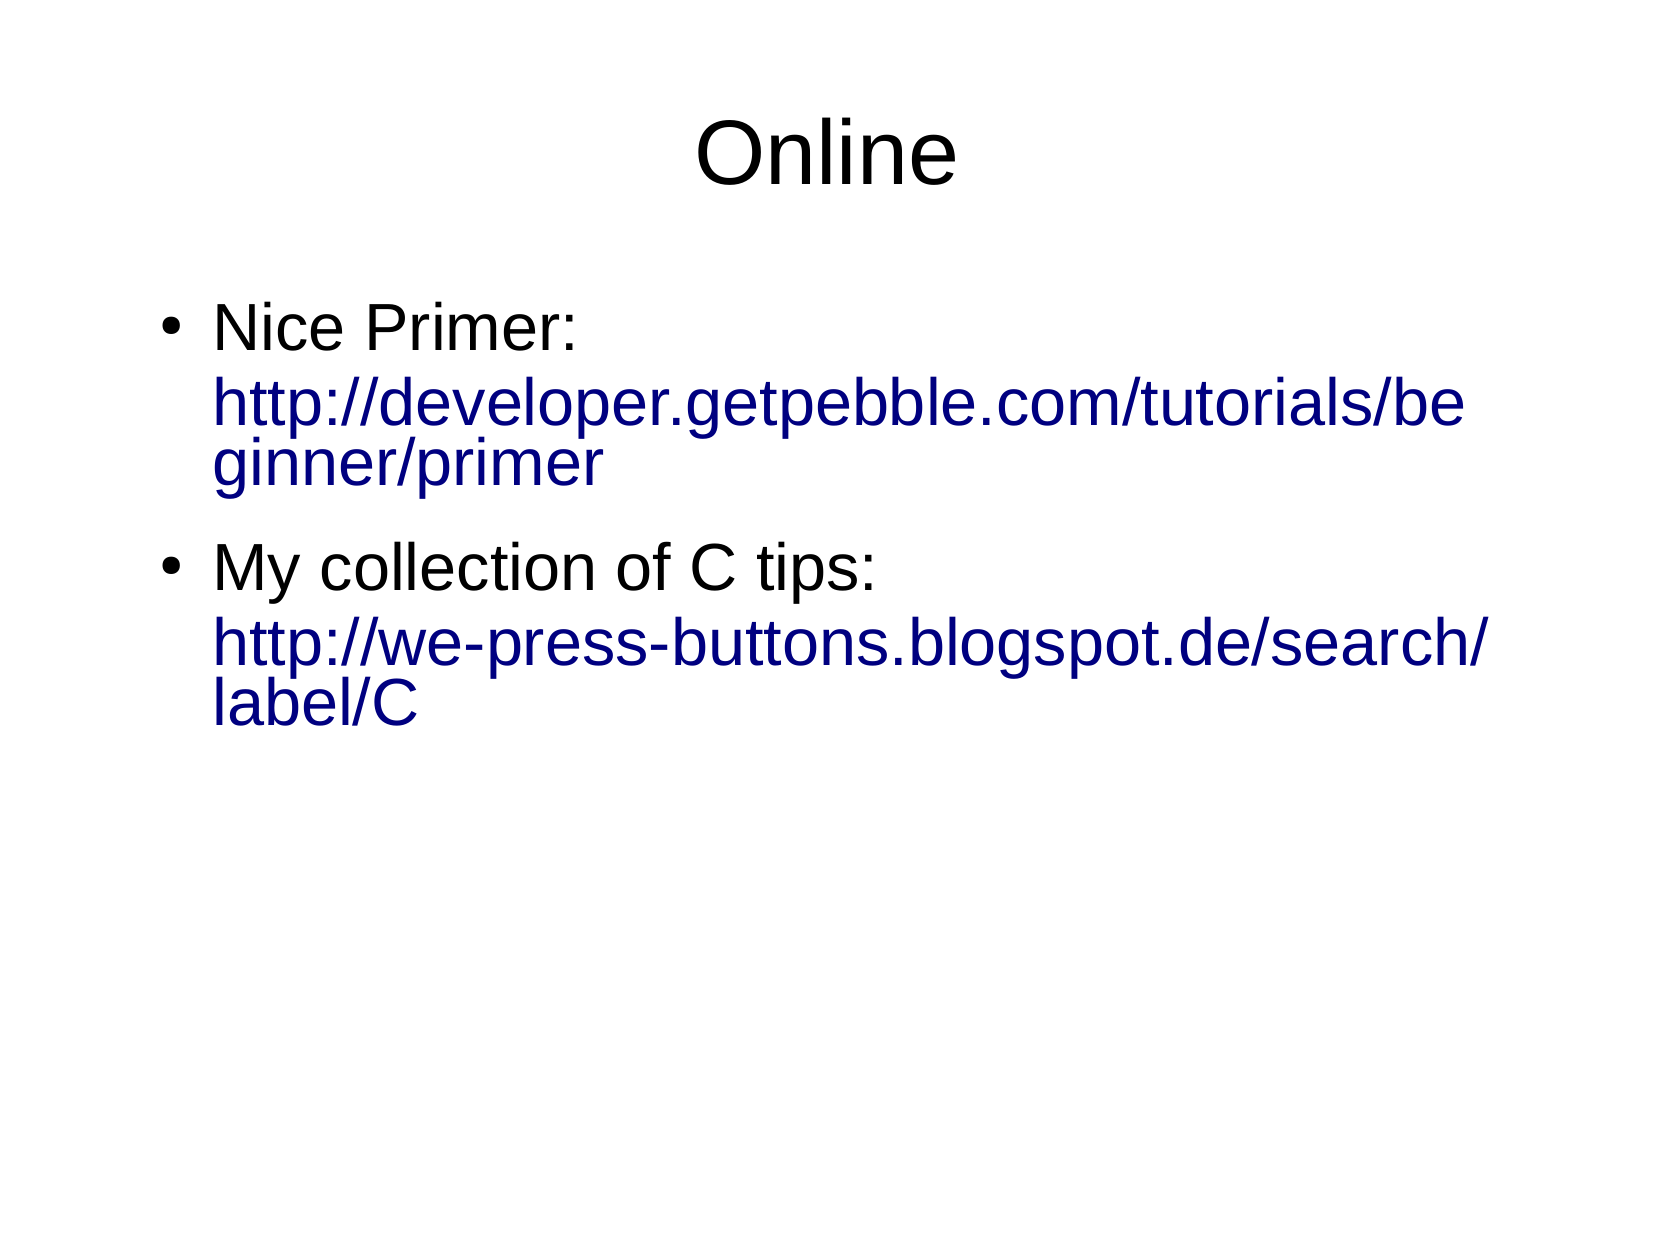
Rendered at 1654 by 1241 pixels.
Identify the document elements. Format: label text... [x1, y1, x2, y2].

list Nice Primer: http://developer.getpebble.com/tutorials/beginner/primer My collection of C tips: http://we-press-buttons.blogspot.de/search/label/C [141, 290, 1501, 1010]
title Online [82, 49, 1571, 257]
